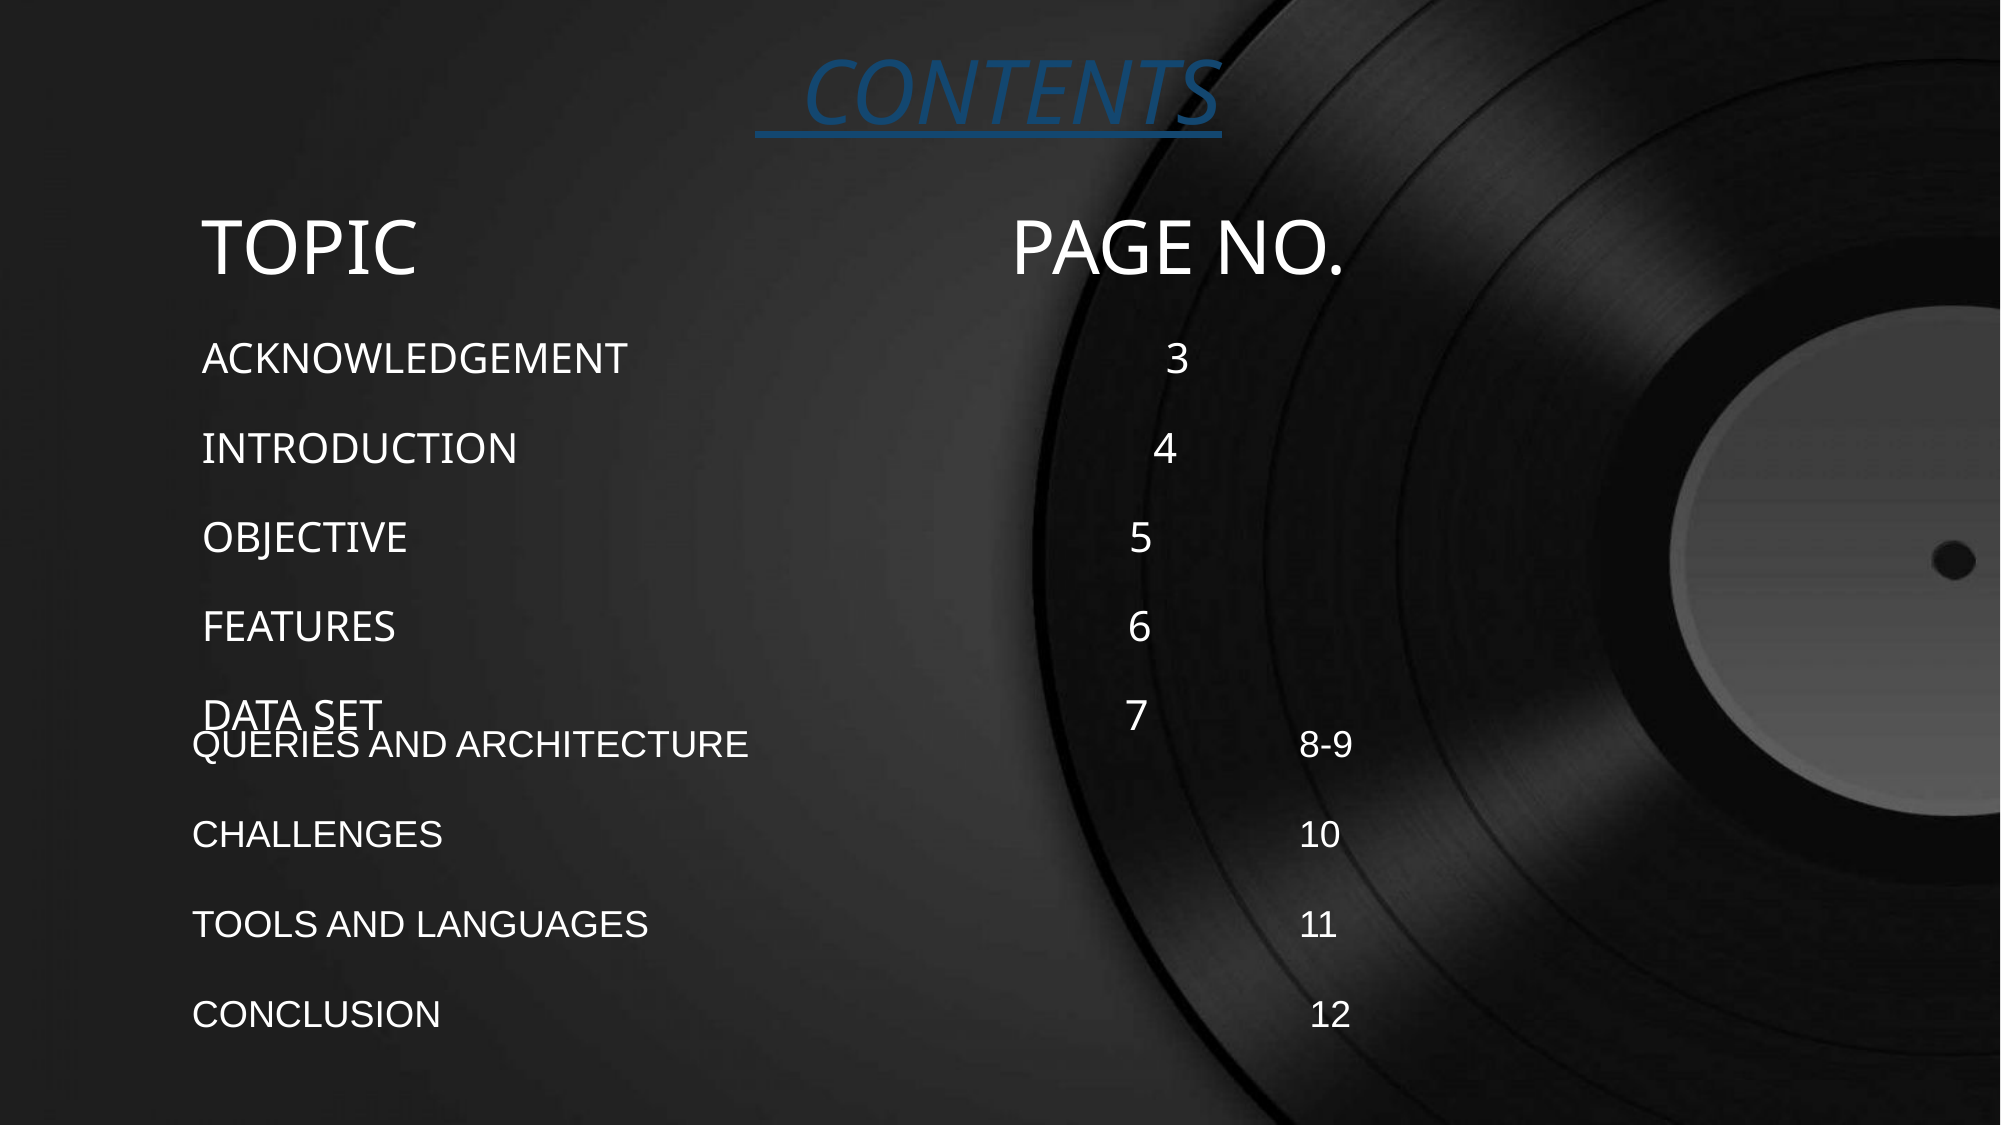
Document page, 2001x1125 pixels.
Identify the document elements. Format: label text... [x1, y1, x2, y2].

picture [0, 0, 2001, 1125]
text_box CONTENTS [288, 29, 1689, 154]
text_box QUERIES AND ARCHITECTURE 8-9 CHALLENGES 10 TOOLS AND LANGUAGES 11 CONCLUSION 12 [177, 712, 1630, 1063]
text_box TOPIC PAGE NO. ACKNOWLEDGEMENT 3 INTRODUCTION 4 OBJECTIVE 5 FEATURES 6 DATA SET 7 [187, 166, 1812, 974]
